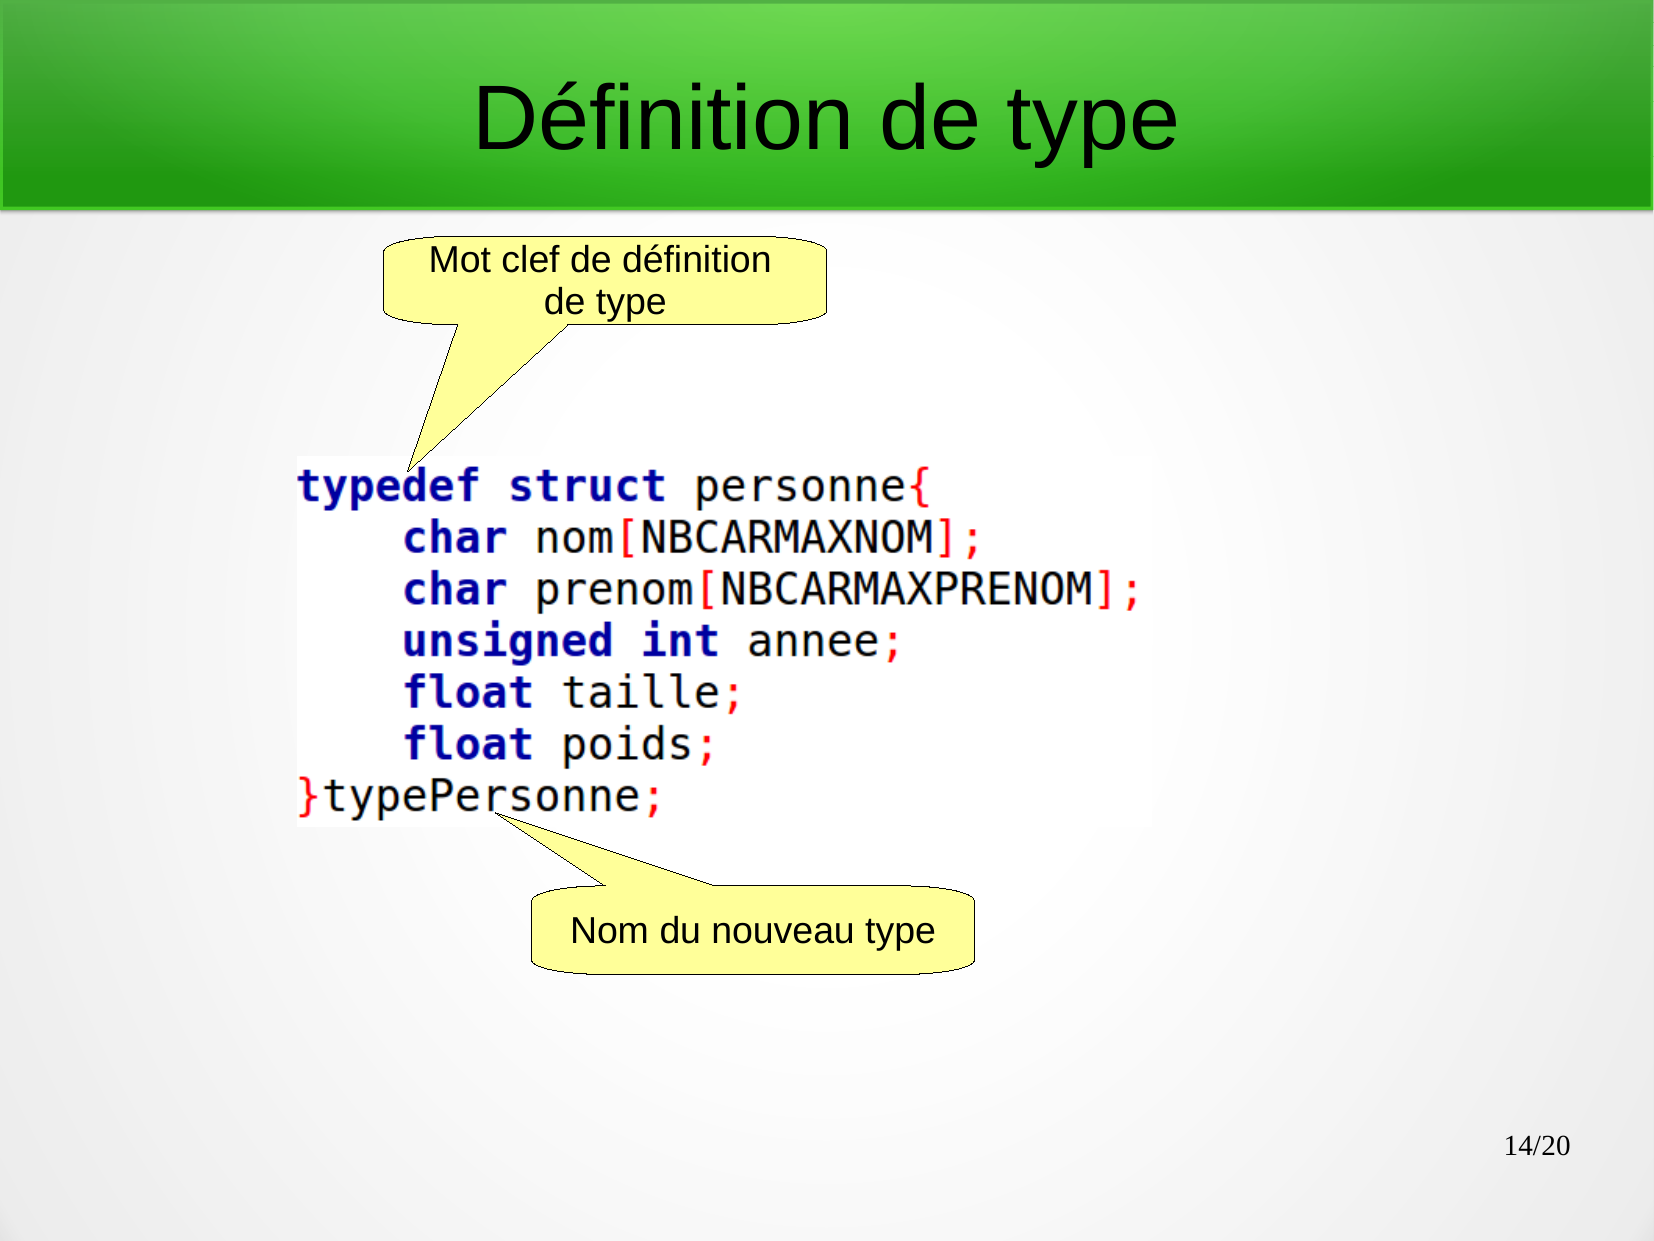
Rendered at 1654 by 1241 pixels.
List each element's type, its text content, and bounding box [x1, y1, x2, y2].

picture [297, 456, 1152, 827]
text_box Nom du nouveau type [495, 812, 975, 975]
text_box Mot clef de définition de type [383, 236, 827, 472]
title Définition de type [82, 47, 1571, 189]
